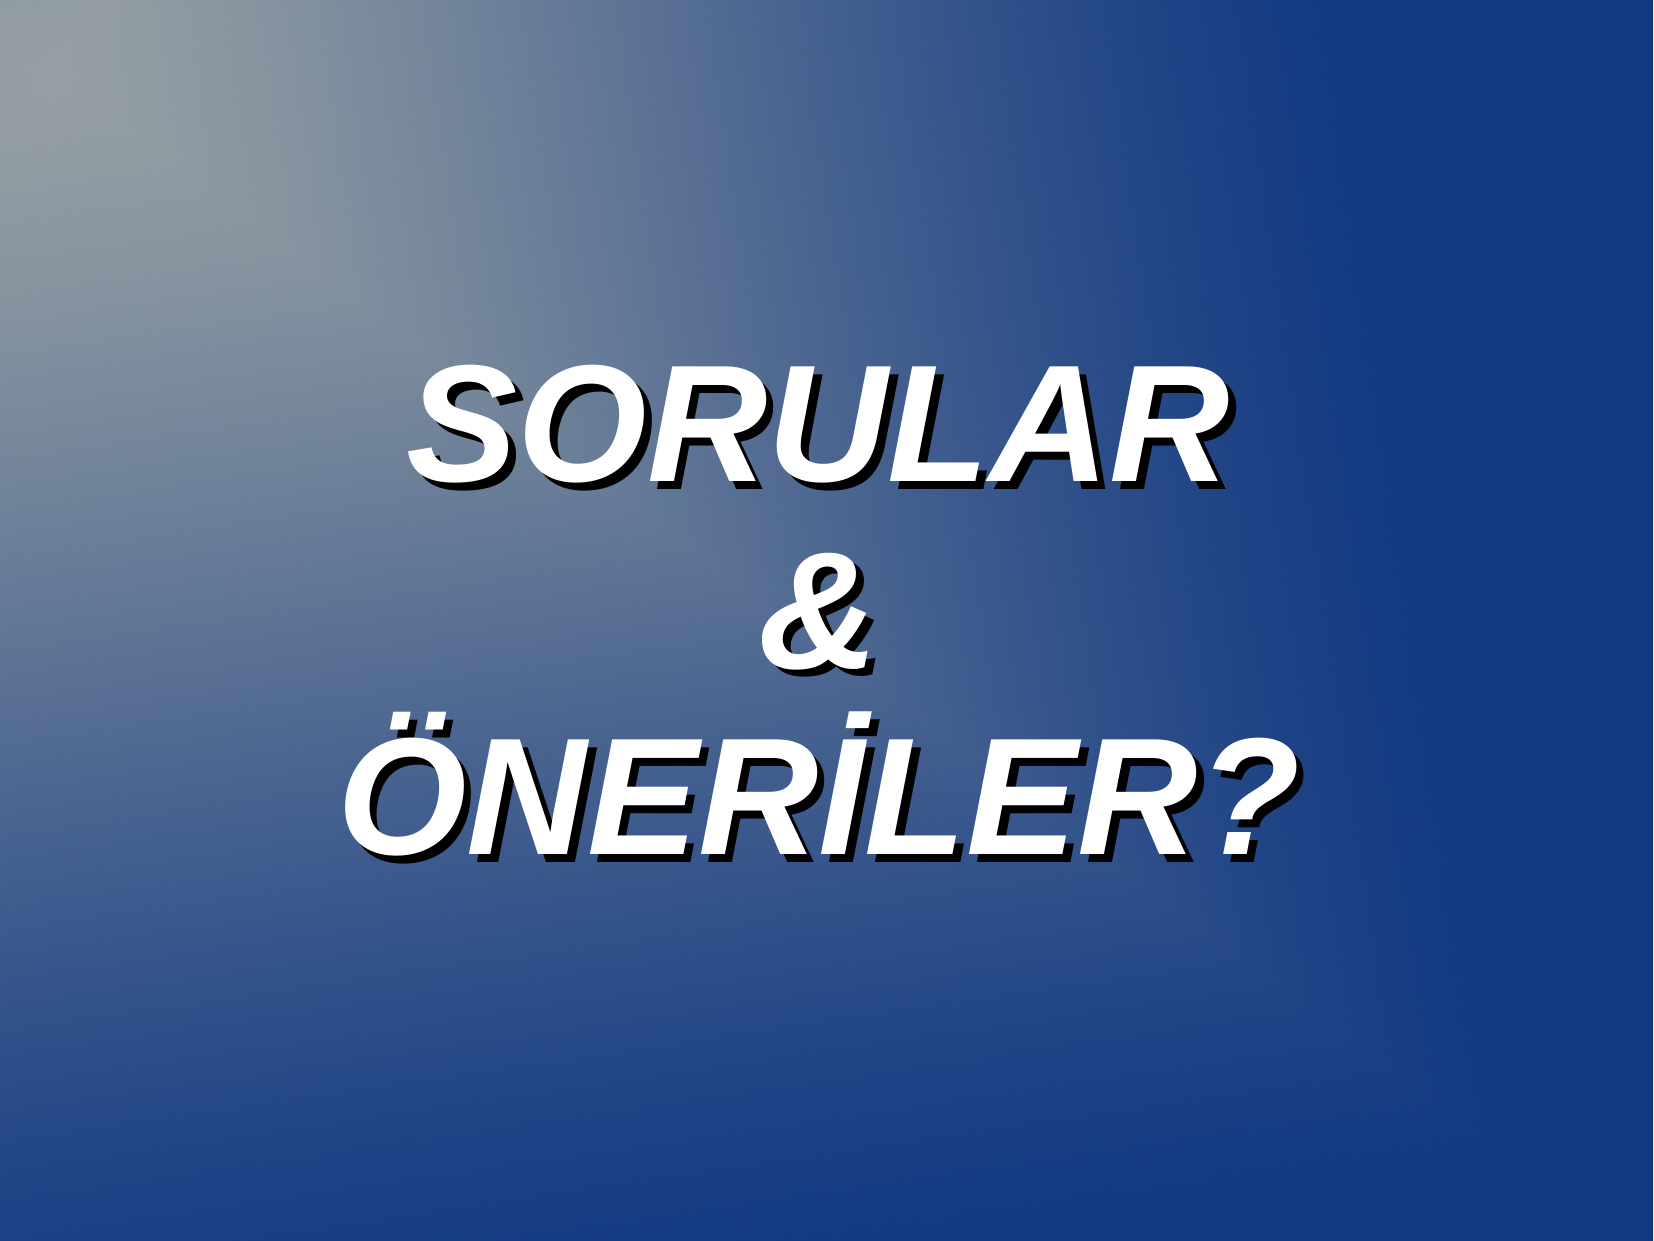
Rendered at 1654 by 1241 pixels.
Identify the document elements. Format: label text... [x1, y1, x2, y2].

title SORULAR & ÖNERİLER? [74, 330, 1563, 890]
picture [0, 0, 1654, 1241]
